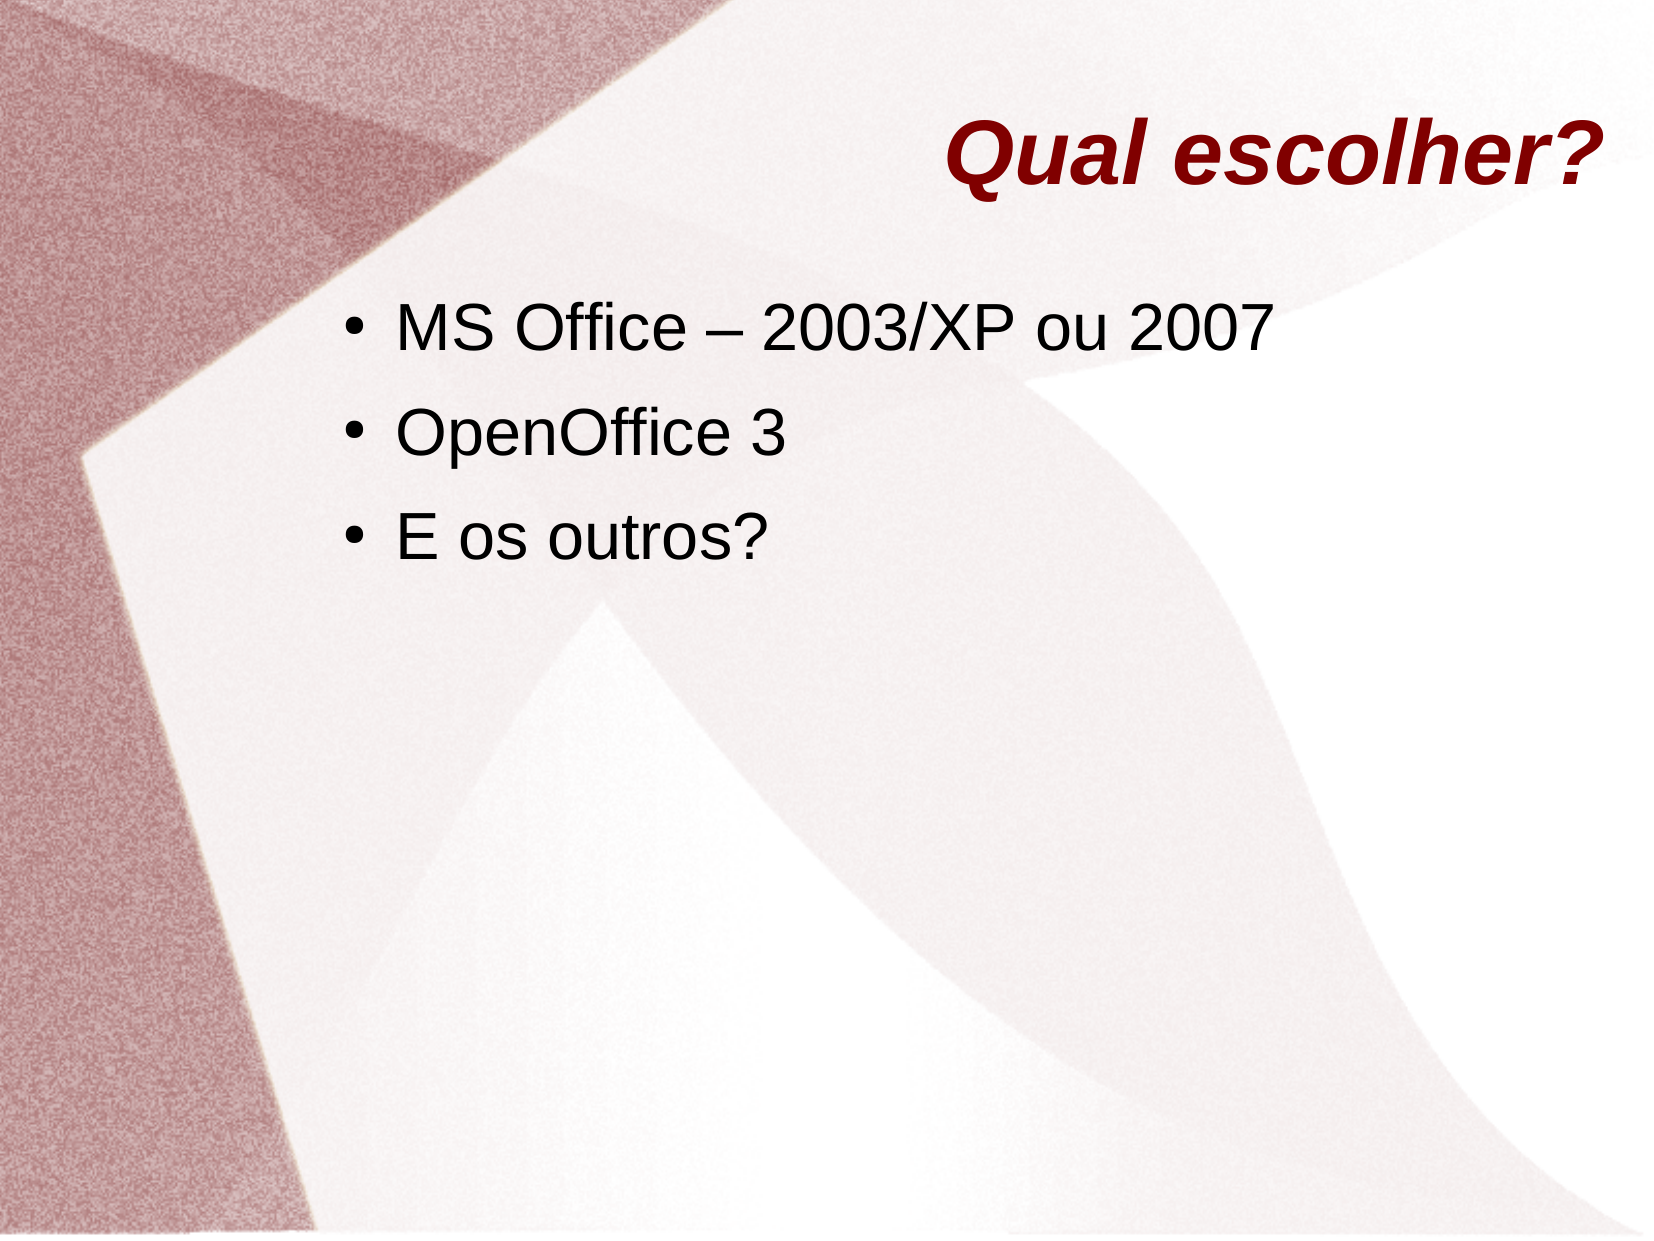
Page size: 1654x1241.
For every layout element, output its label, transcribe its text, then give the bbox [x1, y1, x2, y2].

picture [0, 0, 1654, 1241]
list MS Office – 2003/XP ou 2007 OpenOffice 3 E os outros? [324, 290, 1601, 901]
title Qual escolher? [596, 56, 1607, 250]
